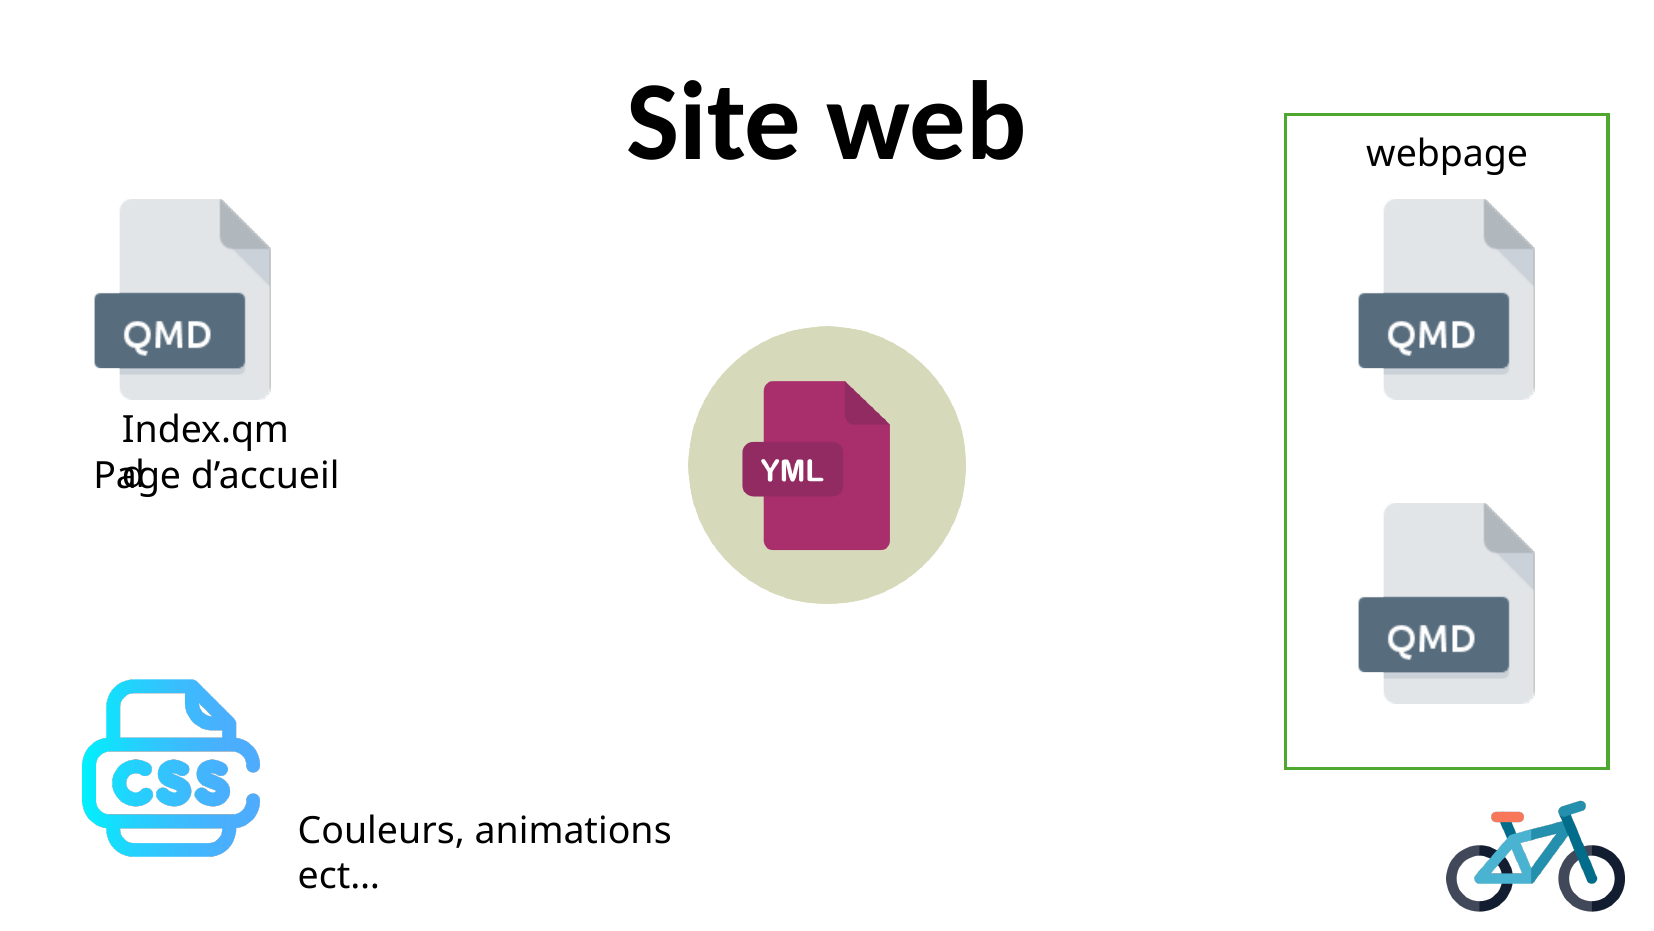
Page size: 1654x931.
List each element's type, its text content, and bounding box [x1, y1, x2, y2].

text_box [1286, 115, 1608, 768]
picture [1346, 503, 1547, 704]
text_box Index.qmd [106, 397, 317, 443]
picture [82, 199, 283, 400]
text_box webpage [1351, 121, 1547, 182]
picture [1446, 767, 1625, 931]
picture [82, 679, 260, 857]
picture [1346, 199, 1547, 400]
text_box Couleurs, animations ect… [282, 798, 767, 859]
title Site web [82, 37, 1571, 193]
text_box Page d’accueil [78, 443, 345, 504]
picture [688, 326, 966, 604]
